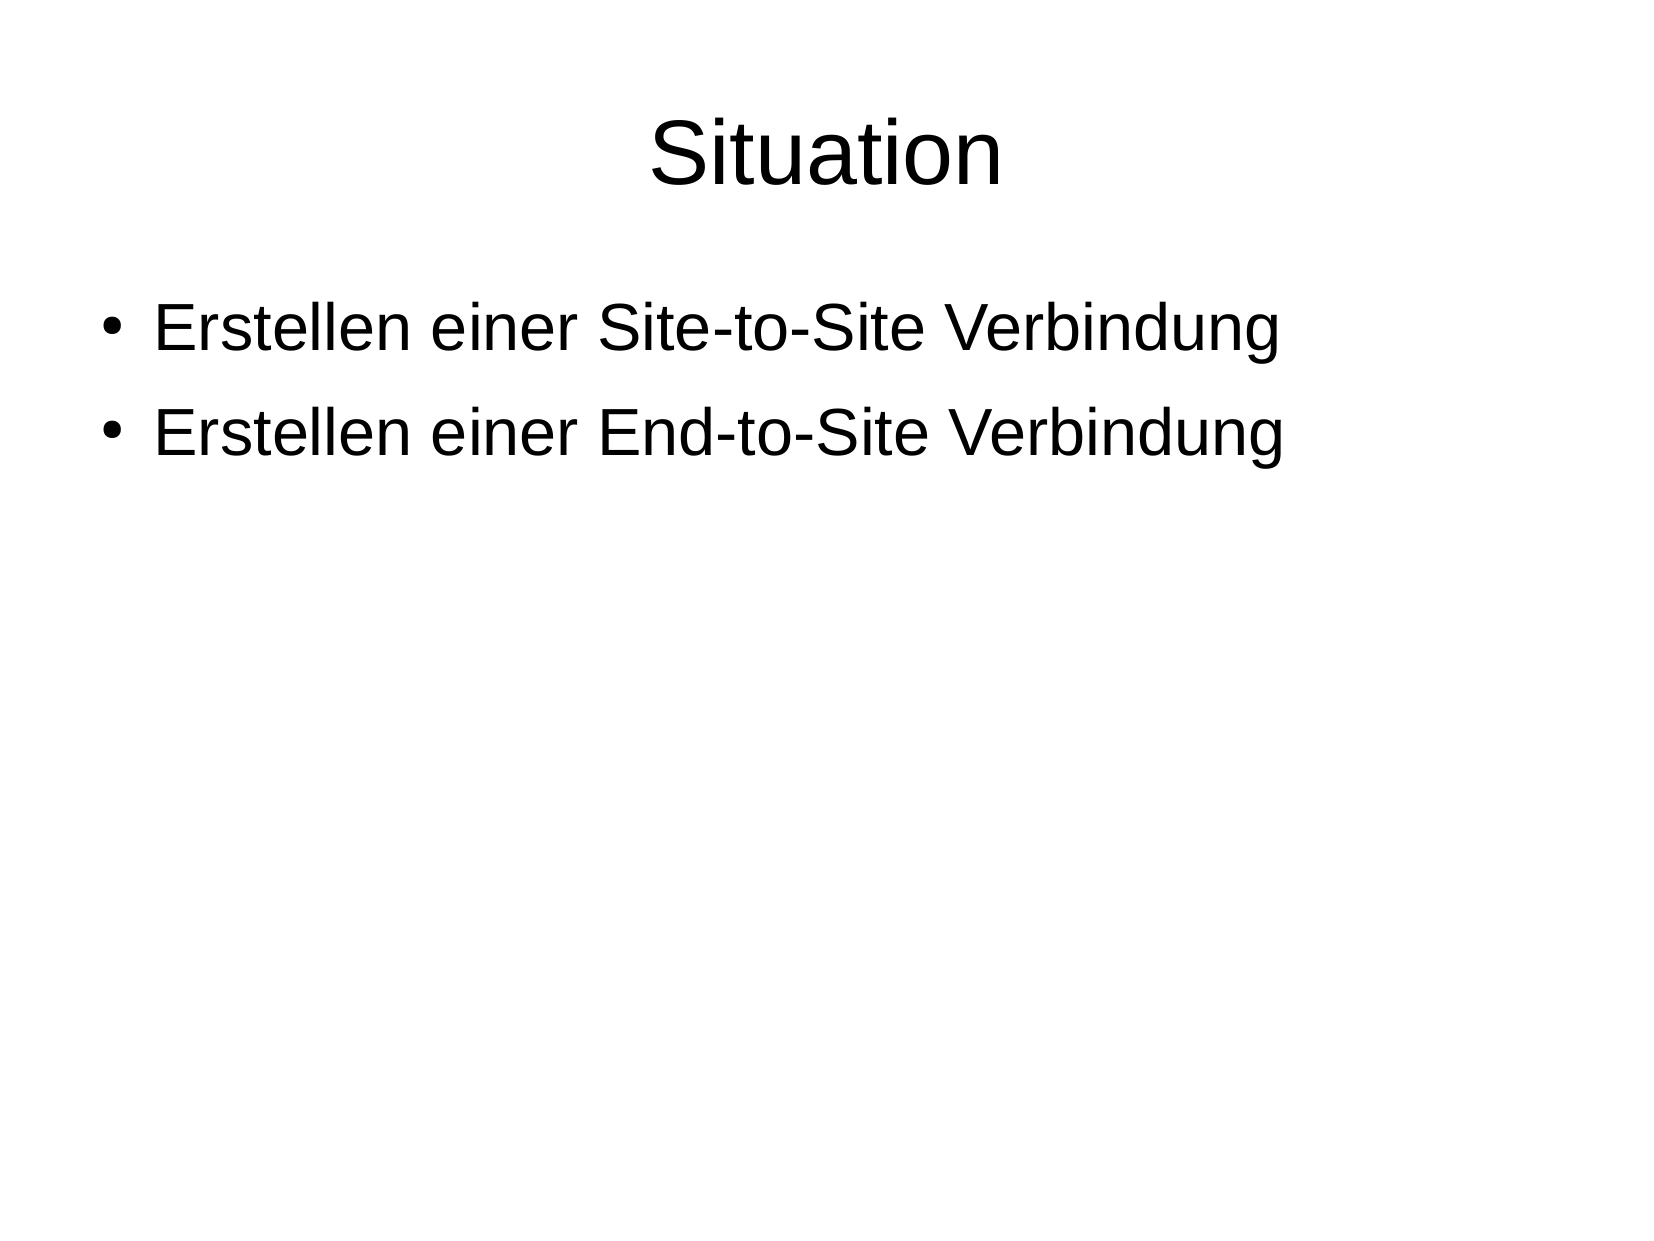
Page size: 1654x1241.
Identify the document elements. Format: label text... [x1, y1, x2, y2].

list Erstellen einer Site-to-Site Verbindung Erstellen einer End-to-Site Verbindung [82, 290, 1571, 1010]
title Situation [82, 49, 1571, 257]
